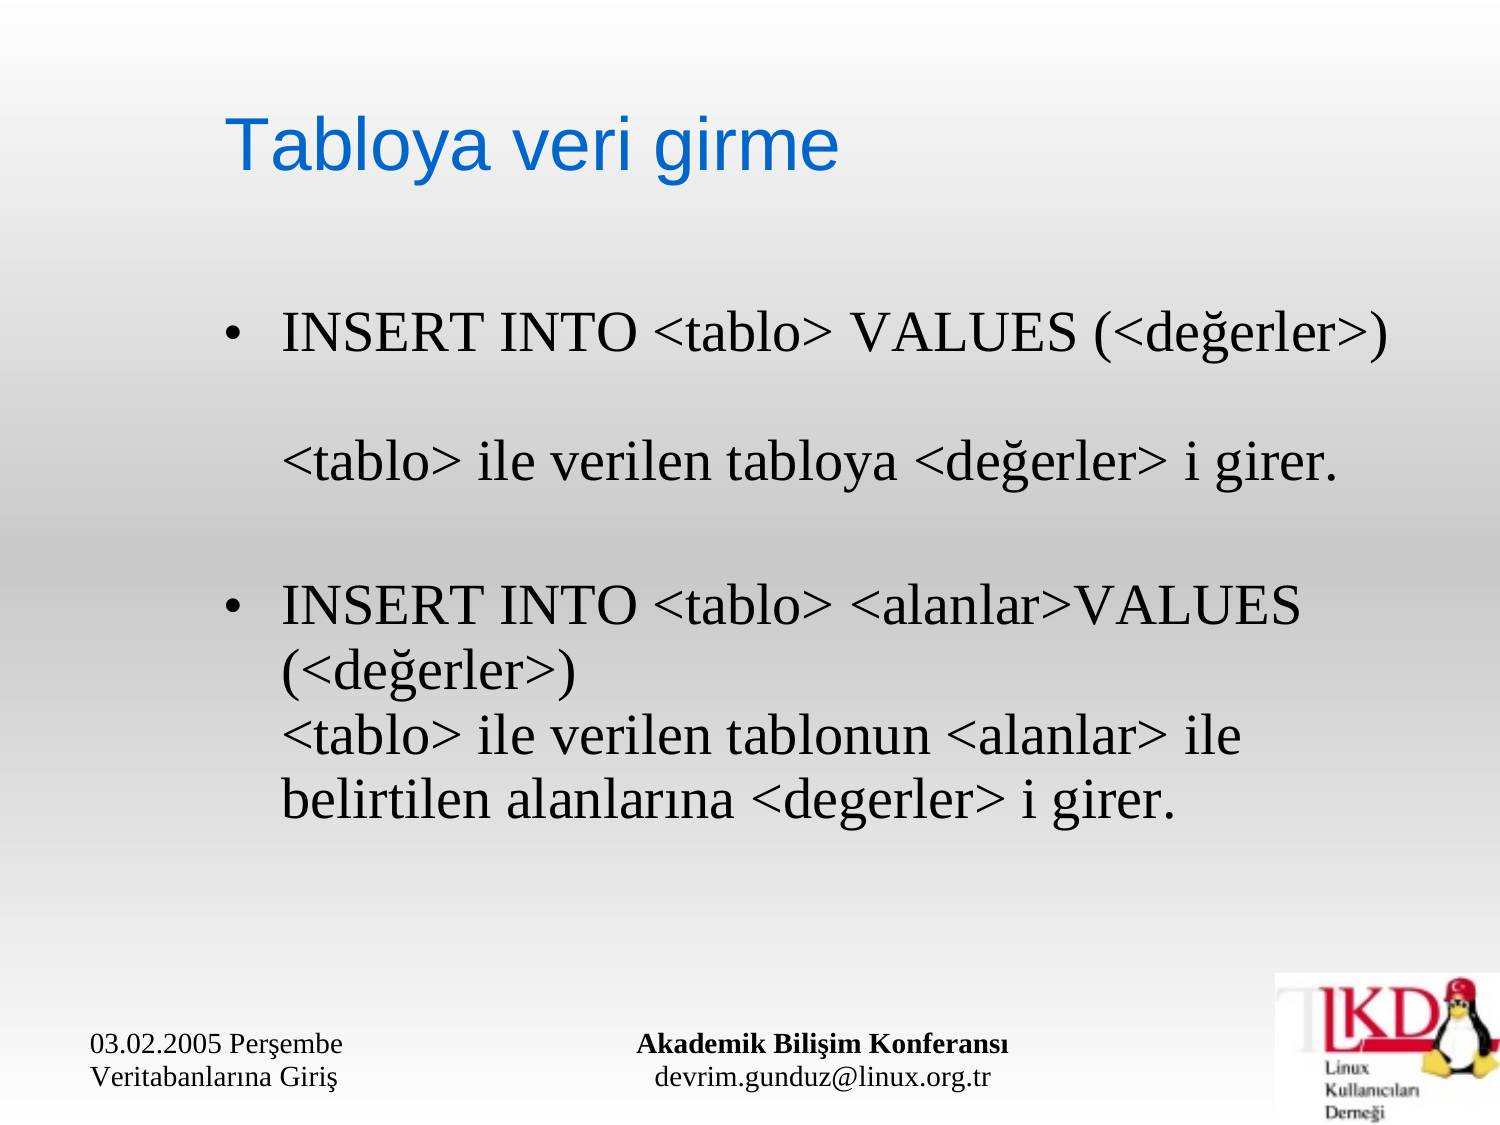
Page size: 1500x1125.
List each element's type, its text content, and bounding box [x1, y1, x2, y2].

list INSERT INTO <tablo> VALUES (<değerler>) <tablo> ile verilen tabloya <değerler> i girer. INSERT INTO <tablo> <alanlar>VALUES (<değerler>) <tablo> ile verilen tablonun <alanlar> ile belirtilen alanlarına <degerler> i girer. [224, 299, 1425, 975]
title Tabloya veri girme [224, 49, 1425, 238]
picture [1275, 973, 1500, 1125]
